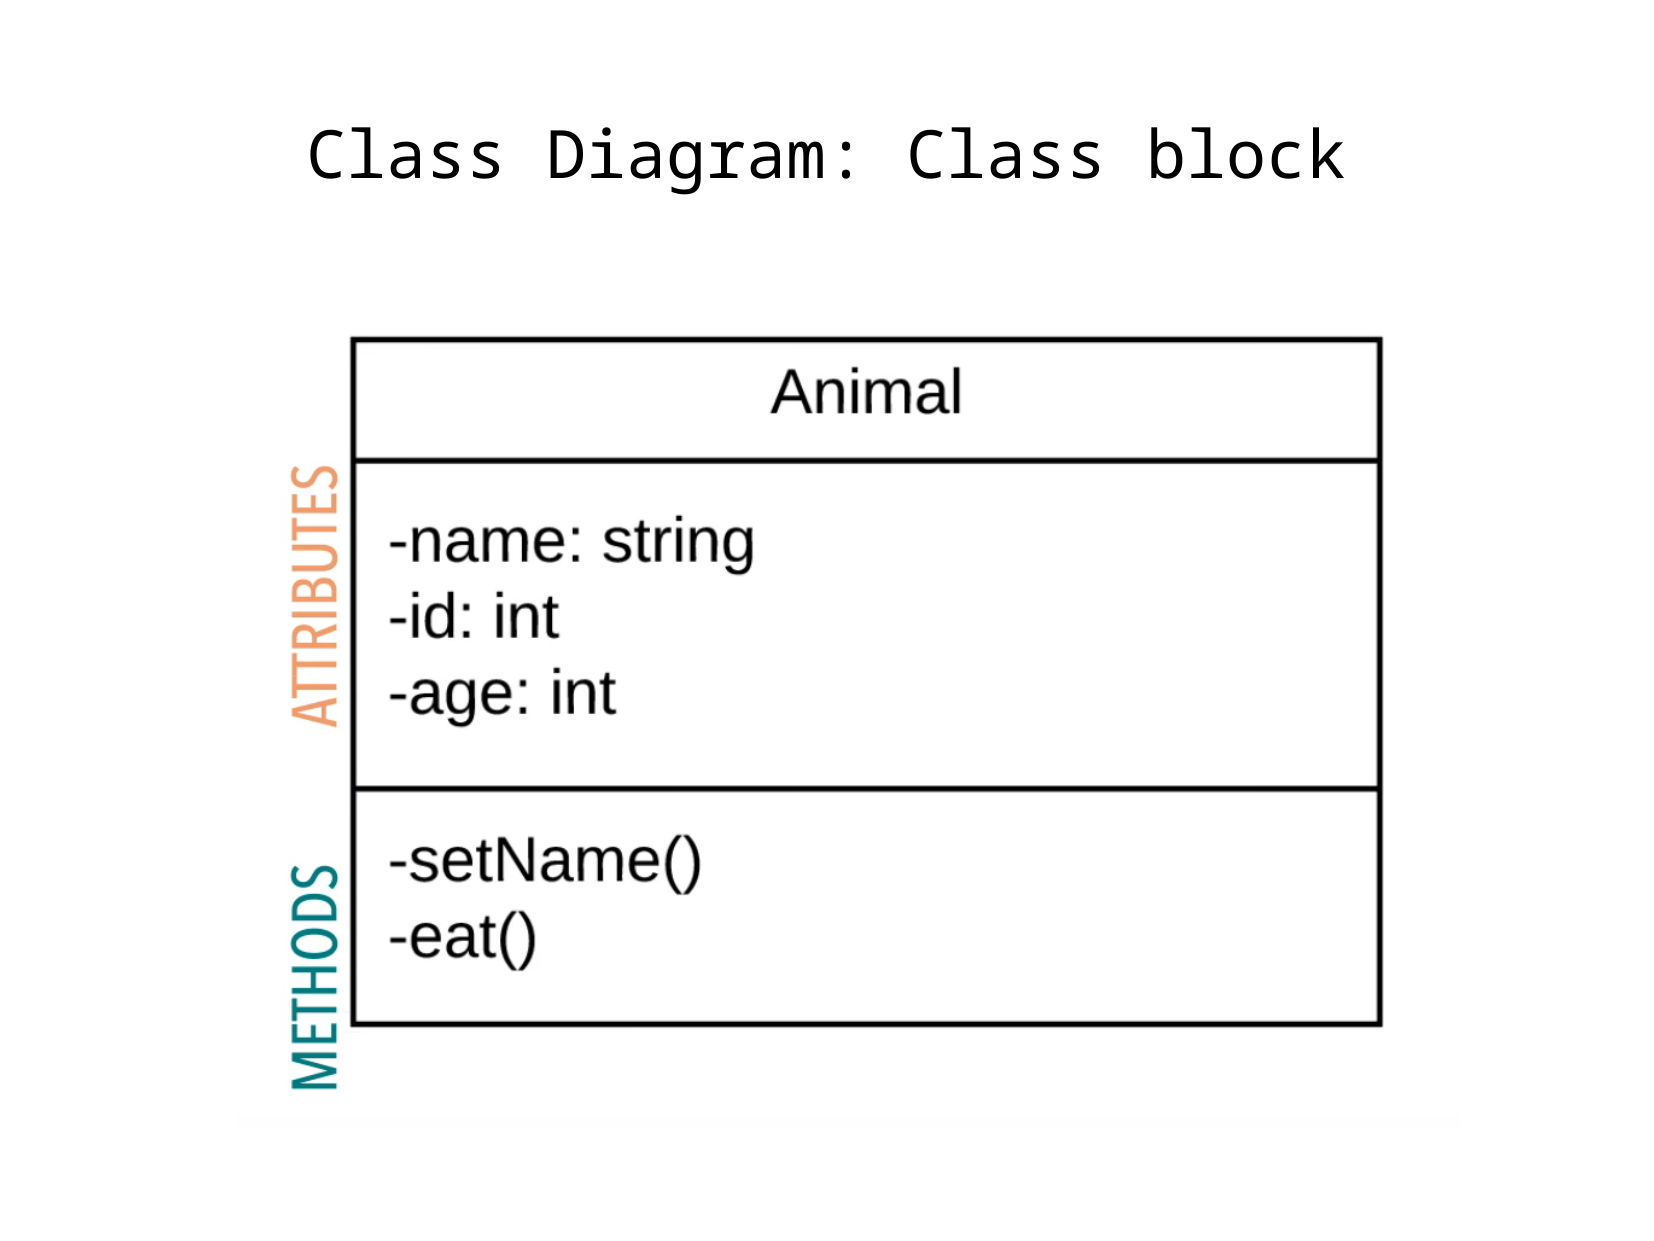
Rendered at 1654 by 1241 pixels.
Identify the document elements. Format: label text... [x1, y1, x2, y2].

picture [236, 283, 1461, 1127]
title Class Diagram: Class block [35, 49, 1619, 257]
